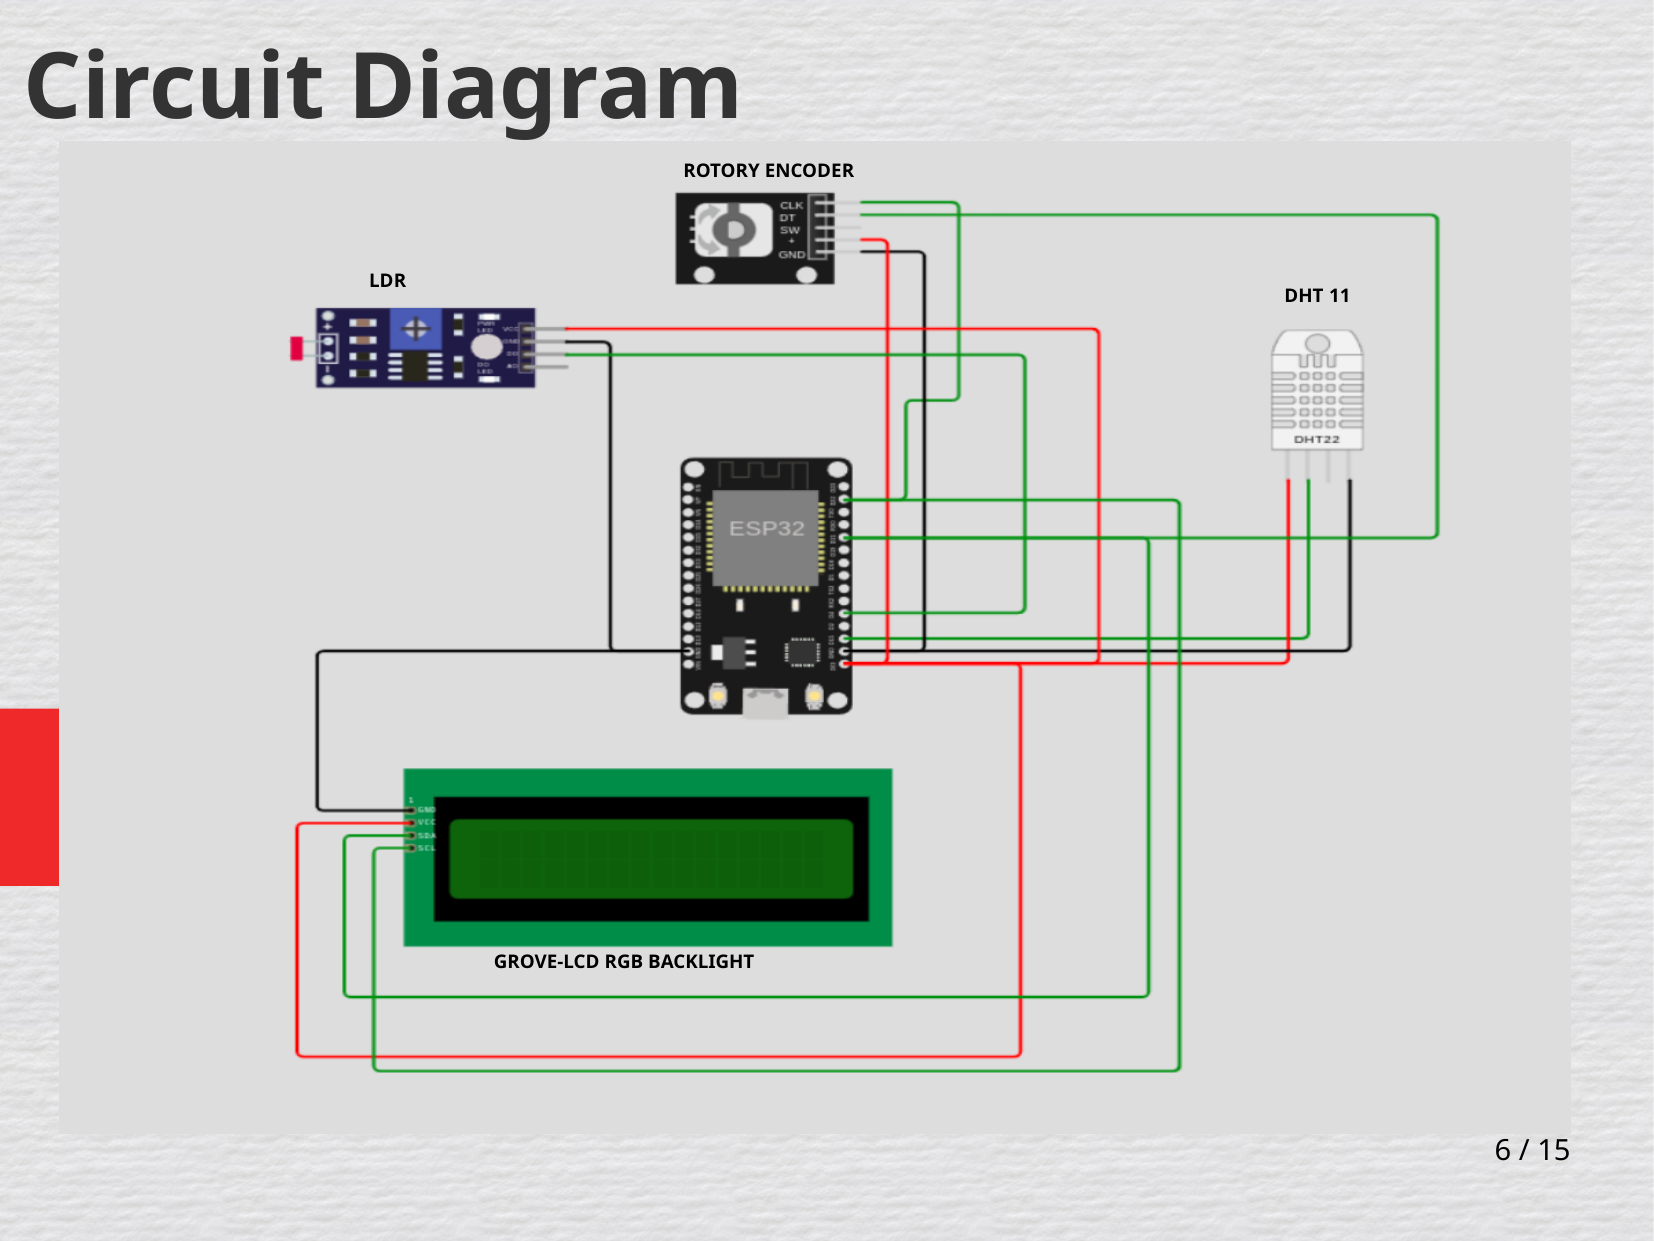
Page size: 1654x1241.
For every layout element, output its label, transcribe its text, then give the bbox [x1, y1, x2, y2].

text_box ROTORY ENCODER [668, 150, 1047, 190]
text_box DHT 11 [1269, 271, 1436, 316]
text_box GROVE-LCD RGB BACKLIGHT [479, 940, 810, 981]
title Circuit Diagram [23, 0, 1430, 201]
text_box LDR [354, 259, 662, 300]
picture [0, 0, 1654, 1241]
